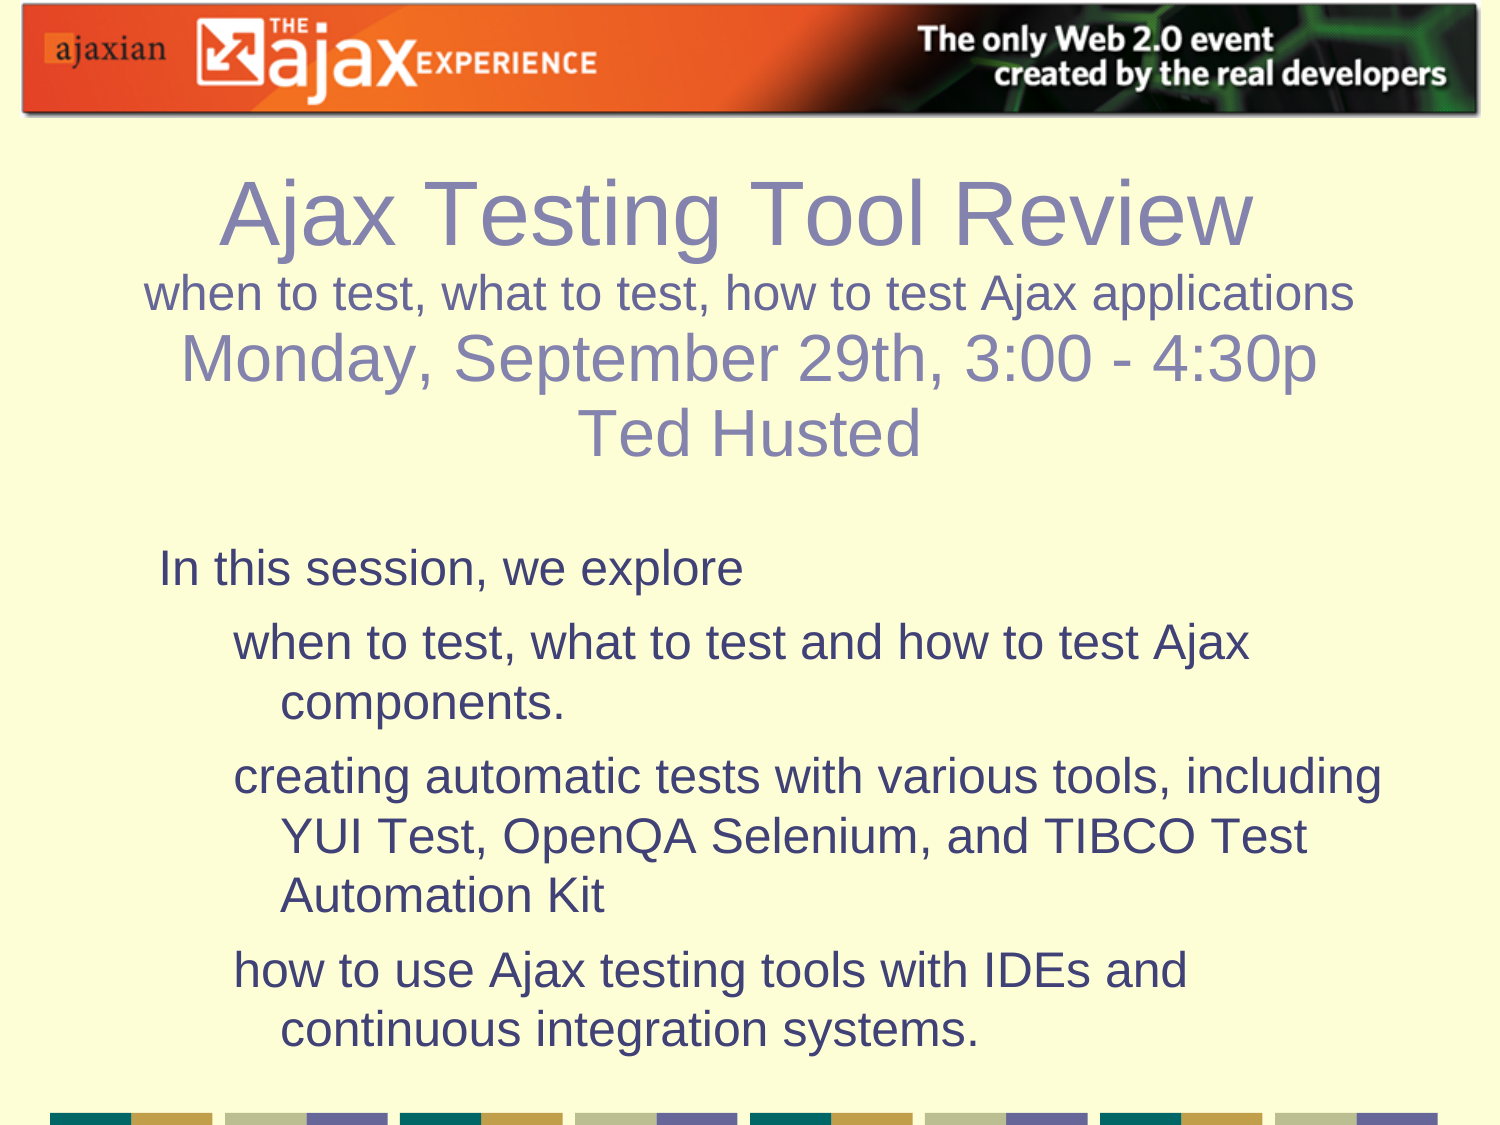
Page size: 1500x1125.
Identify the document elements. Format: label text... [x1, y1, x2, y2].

picture [20, 0, 1481, 118]
title Ajax Testing Tool Review when to test, what to test, how to test Ajax applications Monday, September 29th, 3:00 - 4:30p Ted Husted [112, 162, 1388, 471]
list In this session, we explore when to test, what to test and how to test Ajax components. creating automatic tests with various tools, including YUI Test, OpenQA Selenium, and TIBCO Test Automation Kit how to use Ajax testing tools with IDEs and continuous integration systems. [158, 536, 1438, 1067]
